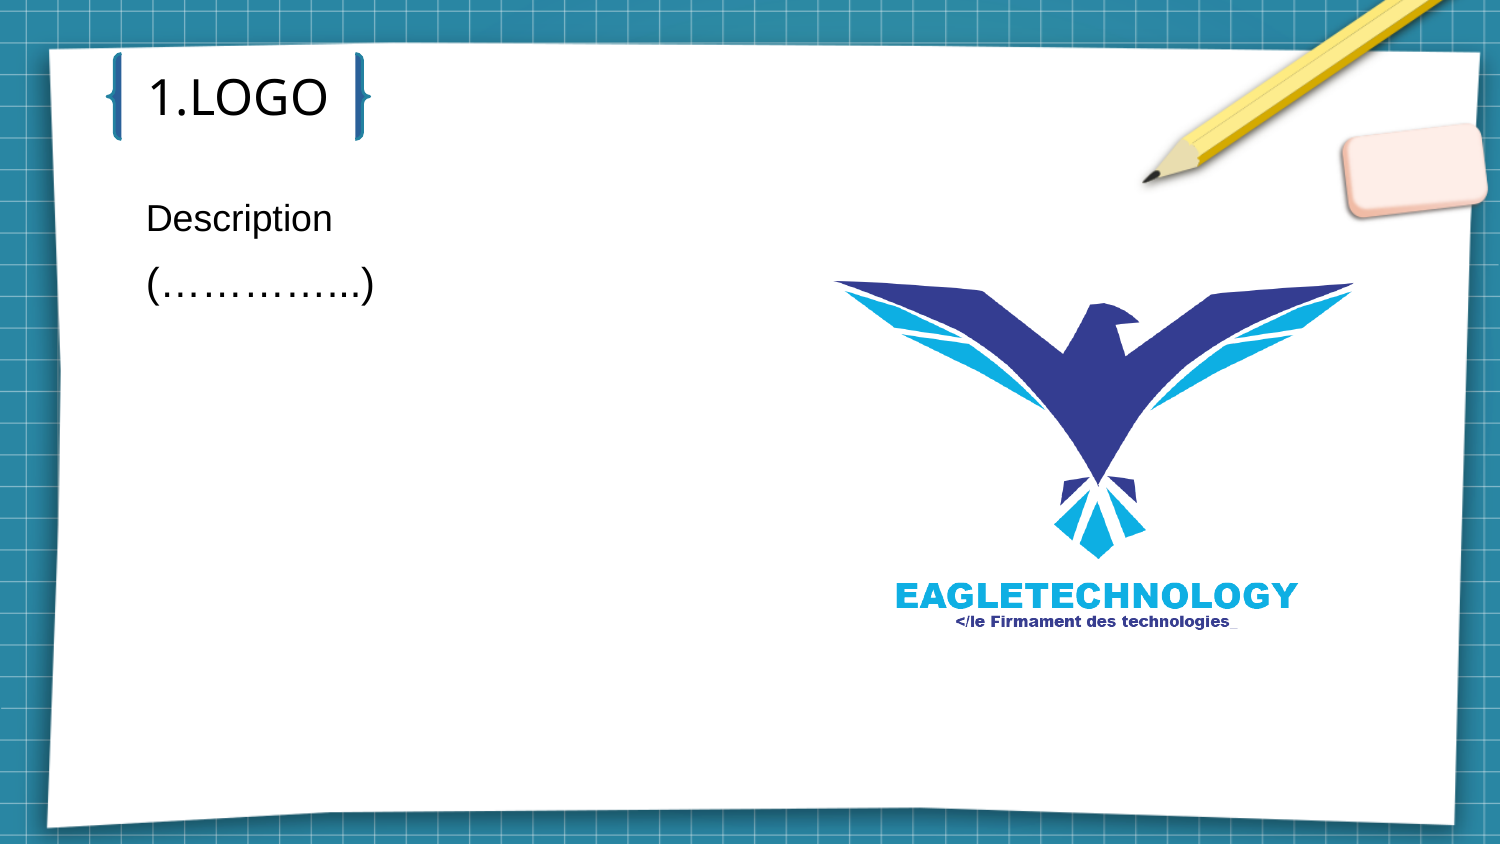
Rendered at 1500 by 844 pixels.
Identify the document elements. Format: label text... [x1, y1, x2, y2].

text_box 1.LOGO [107, 53, 122, 140]
picture [0, 0, 1500, 844]
list Description (…………...) [75, 197, 734, 431]
text_box 1.LOGO [355, 53, 370, 140]
